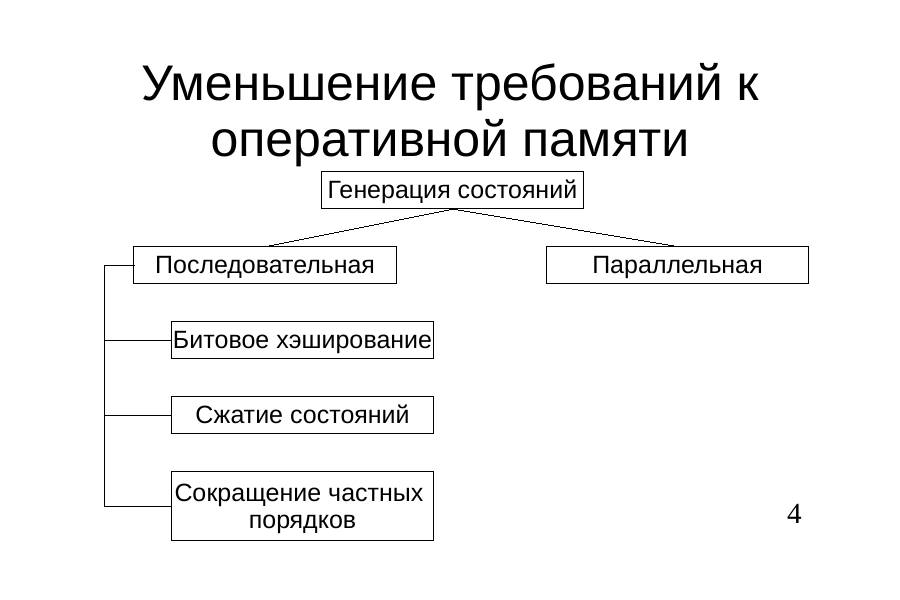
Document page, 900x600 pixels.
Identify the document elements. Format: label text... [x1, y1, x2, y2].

text_box Сокращение частных порядков [171, 471, 434, 541]
text_box Генерация состояний [321, 171, 584, 209]
text_box Битовое хэширование [171, 321, 434, 359]
text_box Сжатие состояний [171, 396, 434, 434]
text_box Последовательная [133, 246, 397, 284]
text_box Параллельная [546, 246, 809, 284]
title Уменьшение требований к оперативной памяти [98, 55, 802, 167]
